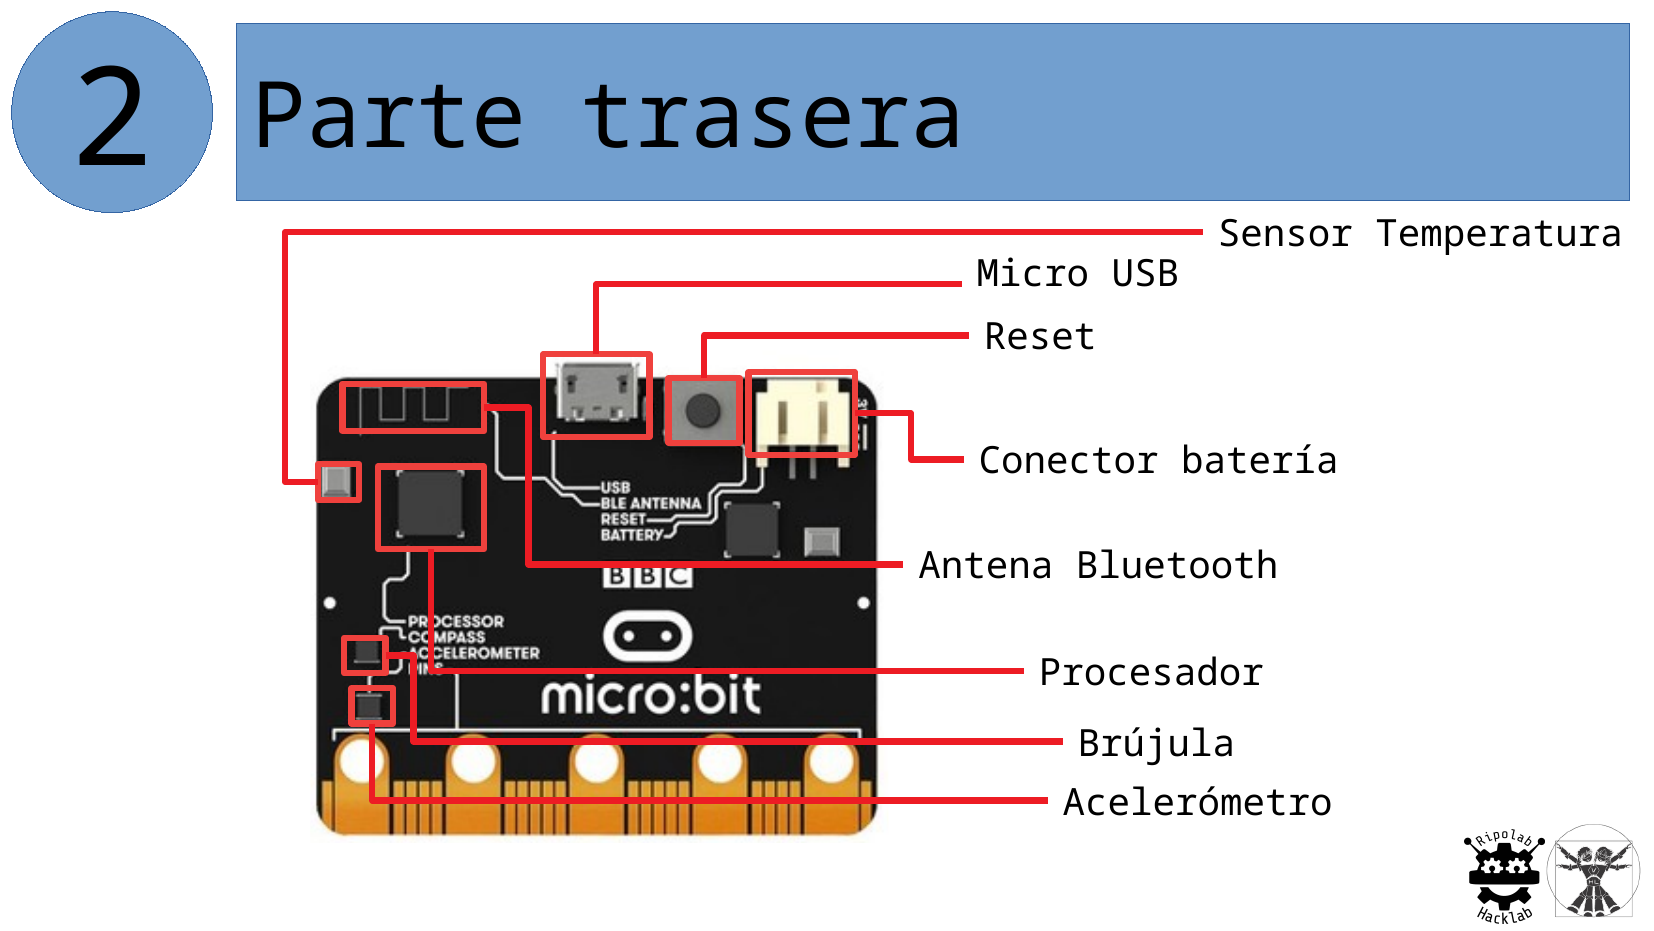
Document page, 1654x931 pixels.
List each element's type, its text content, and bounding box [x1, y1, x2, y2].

text_box Procesador [1024, 637, 1517, 702]
text_box Micro USB [961, 238, 1195, 330]
picture [1464, 820, 1642, 924]
text_box Parte trasera [236, 23, 1630, 201]
text_box Reset [969, 302, 1222, 367]
picture [310, 350, 889, 843]
picture [381, 470, 481, 546]
text_box Antena Bluetooth [903, 531, 1597, 596]
picture [752, 375, 852, 452]
text_box Conector batería [963, 426, 1654, 491]
picture [321, 467, 356, 497]
text_box 2 [11, 11, 213, 213]
text_box Sensor Temperatura [1203, 199, 1654, 263]
picture [347, 641, 382, 670]
picture [346, 387, 481, 428]
picture [546, 357, 646, 434]
picture [355, 691, 390, 720]
text_box Acelerómetro [1047, 767, 1621, 832]
text_box Brújula [1062, 708, 1436, 767]
picture [672, 381, 736, 440]
